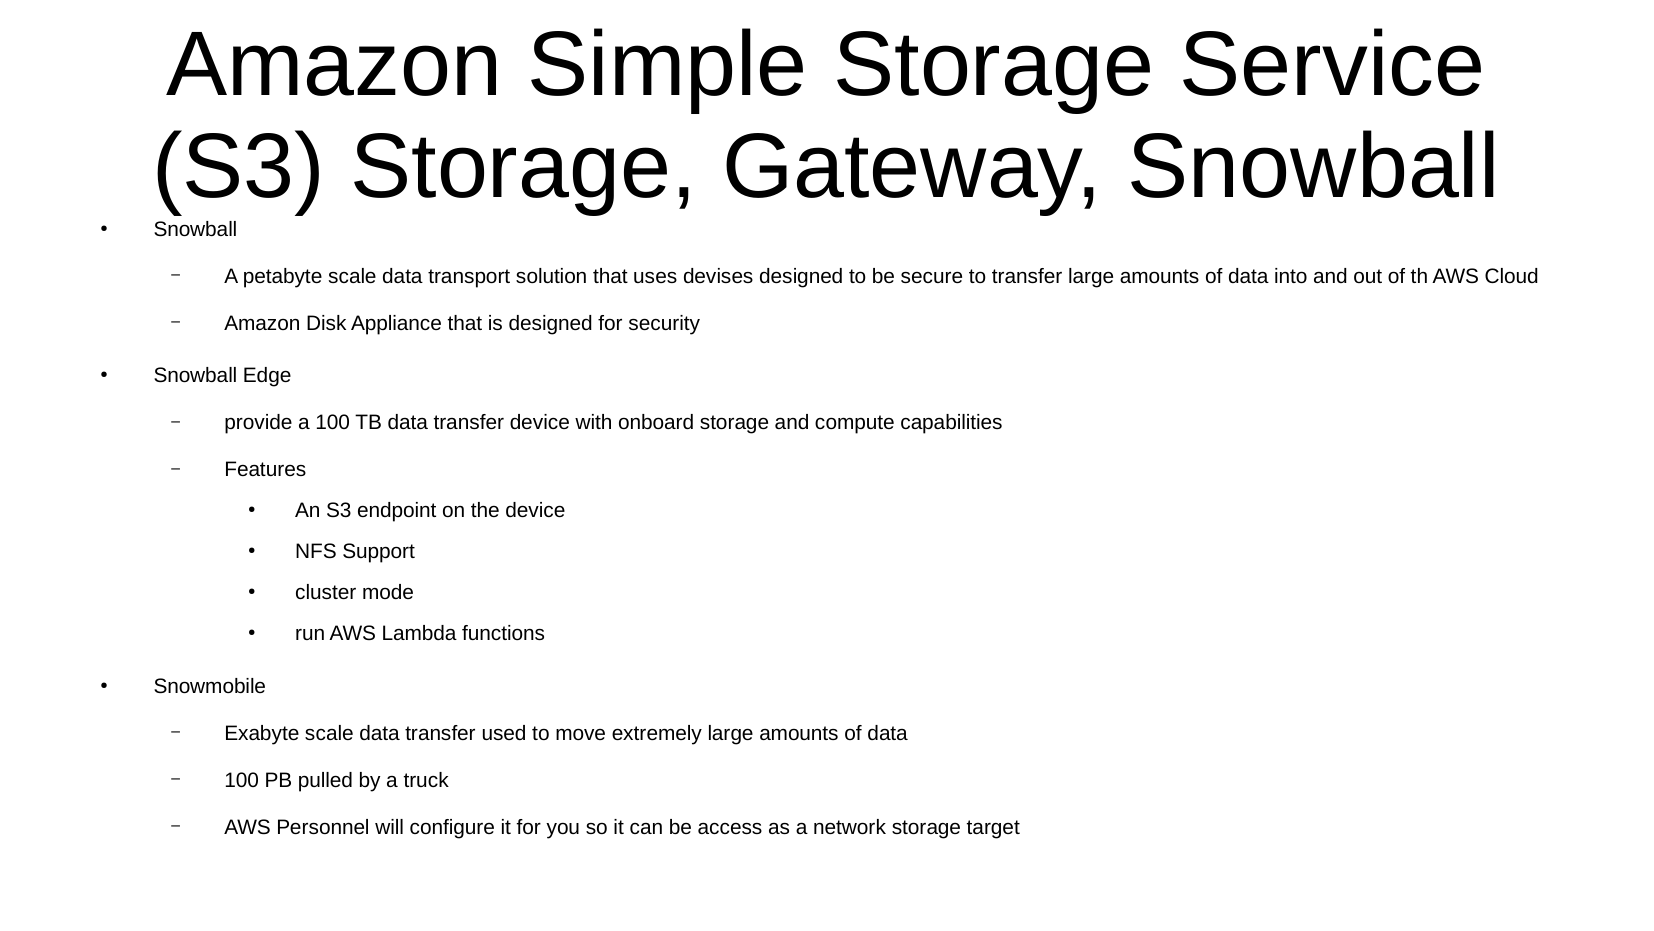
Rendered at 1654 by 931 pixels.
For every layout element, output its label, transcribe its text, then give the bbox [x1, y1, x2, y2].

list Snowball A petabyte scale data transport solution that uses devises designed to be secure to transfer large amounts of data into and out of th AWS Cloud Amazon Disk Appliance that is designed for security Snowball Edge provide a 100 TB data transfer device with onboard storage and compute capabilities Features An S3 endpoint on the device NFS Support cluster mode run AWS Lambda functions Snowmobile Exabyte scale data transfer used to move extremely large amounts of data 100 PB pulled by a truck AWS Personnel will configure it for you so it can be access as a network storage target [82, 217, 1621, 931]
title Amazon Simple Storage Service (S3) Storage, Gateway, Snowball [82, 12, 1571, 217]
